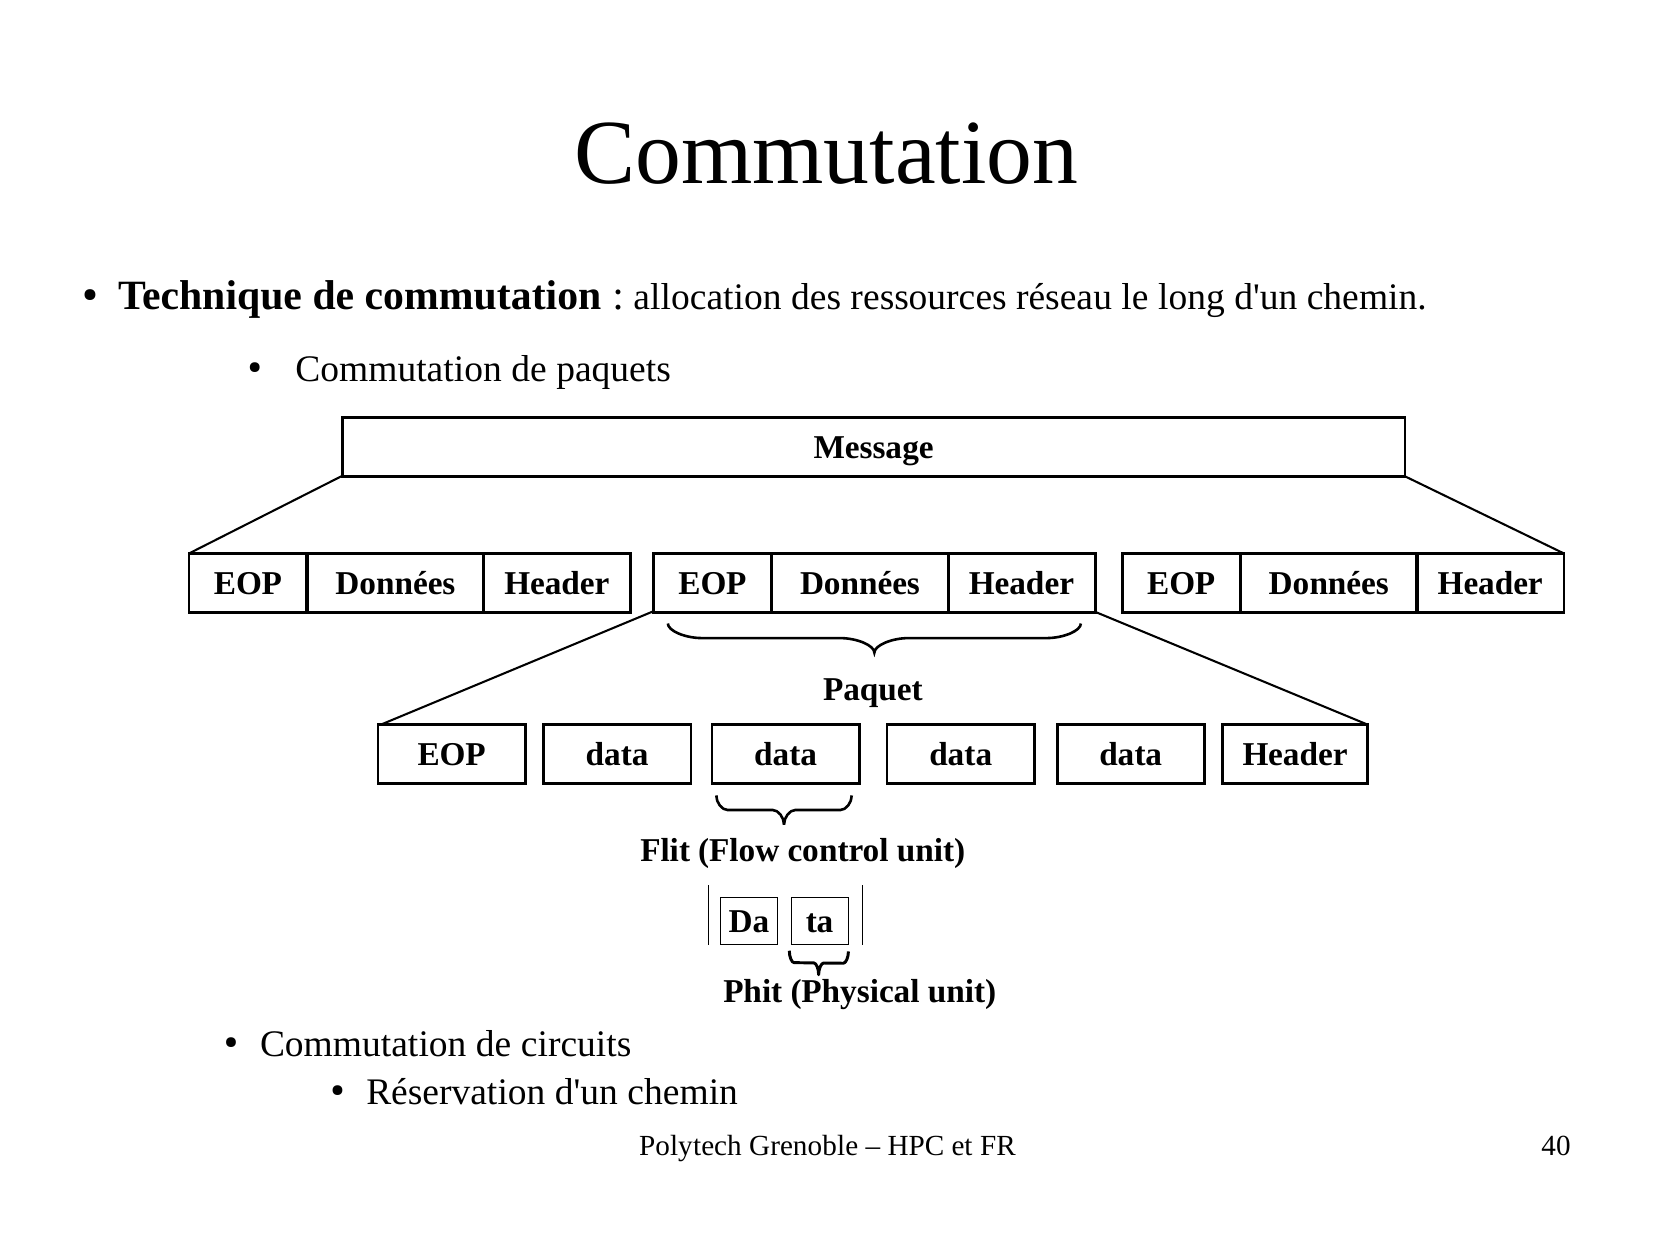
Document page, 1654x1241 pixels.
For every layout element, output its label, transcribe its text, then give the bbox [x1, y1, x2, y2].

text_box Flit (Flow control unit) [620, 820, 987, 880]
text_box Header [1416, 553, 1565, 613]
text_box data [543, 724, 691, 784]
text_box data [887, 724, 1035, 784]
text_box Message [342, 417, 1406, 477]
text_box Phit (Physical unit) [708, 965, 1099, 1017]
title Commutation [82, 49, 1571, 201]
text_box Header [1222, 724, 1368, 784]
text_box data [711, 724, 860, 784]
text_box Données [771, 553, 947, 613]
text_box EOP [653, 553, 771, 613]
text_box Données [1240, 553, 1416, 613]
text_box data [1057, 724, 1205, 784]
list Technique de commutation : allocation des ressources réseau le long d'un chemin. Commutation de paquets Commutation de circuits Réservation d'un chemin [82, 201, 1571, 1123]
text_box Données [307, 553, 483, 613]
text_box ta [791, 897, 849, 945]
text_box EOP [1122, 553, 1240, 613]
text_box EOP [188, 553, 307, 613]
text_box EOP [378, 724, 526, 784]
text_box Header [483, 553, 631, 613]
text_box Paquet [799, 659, 947, 719]
text_box Header [947, 553, 1096, 613]
text_box Da [720, 897, 778, 945]
